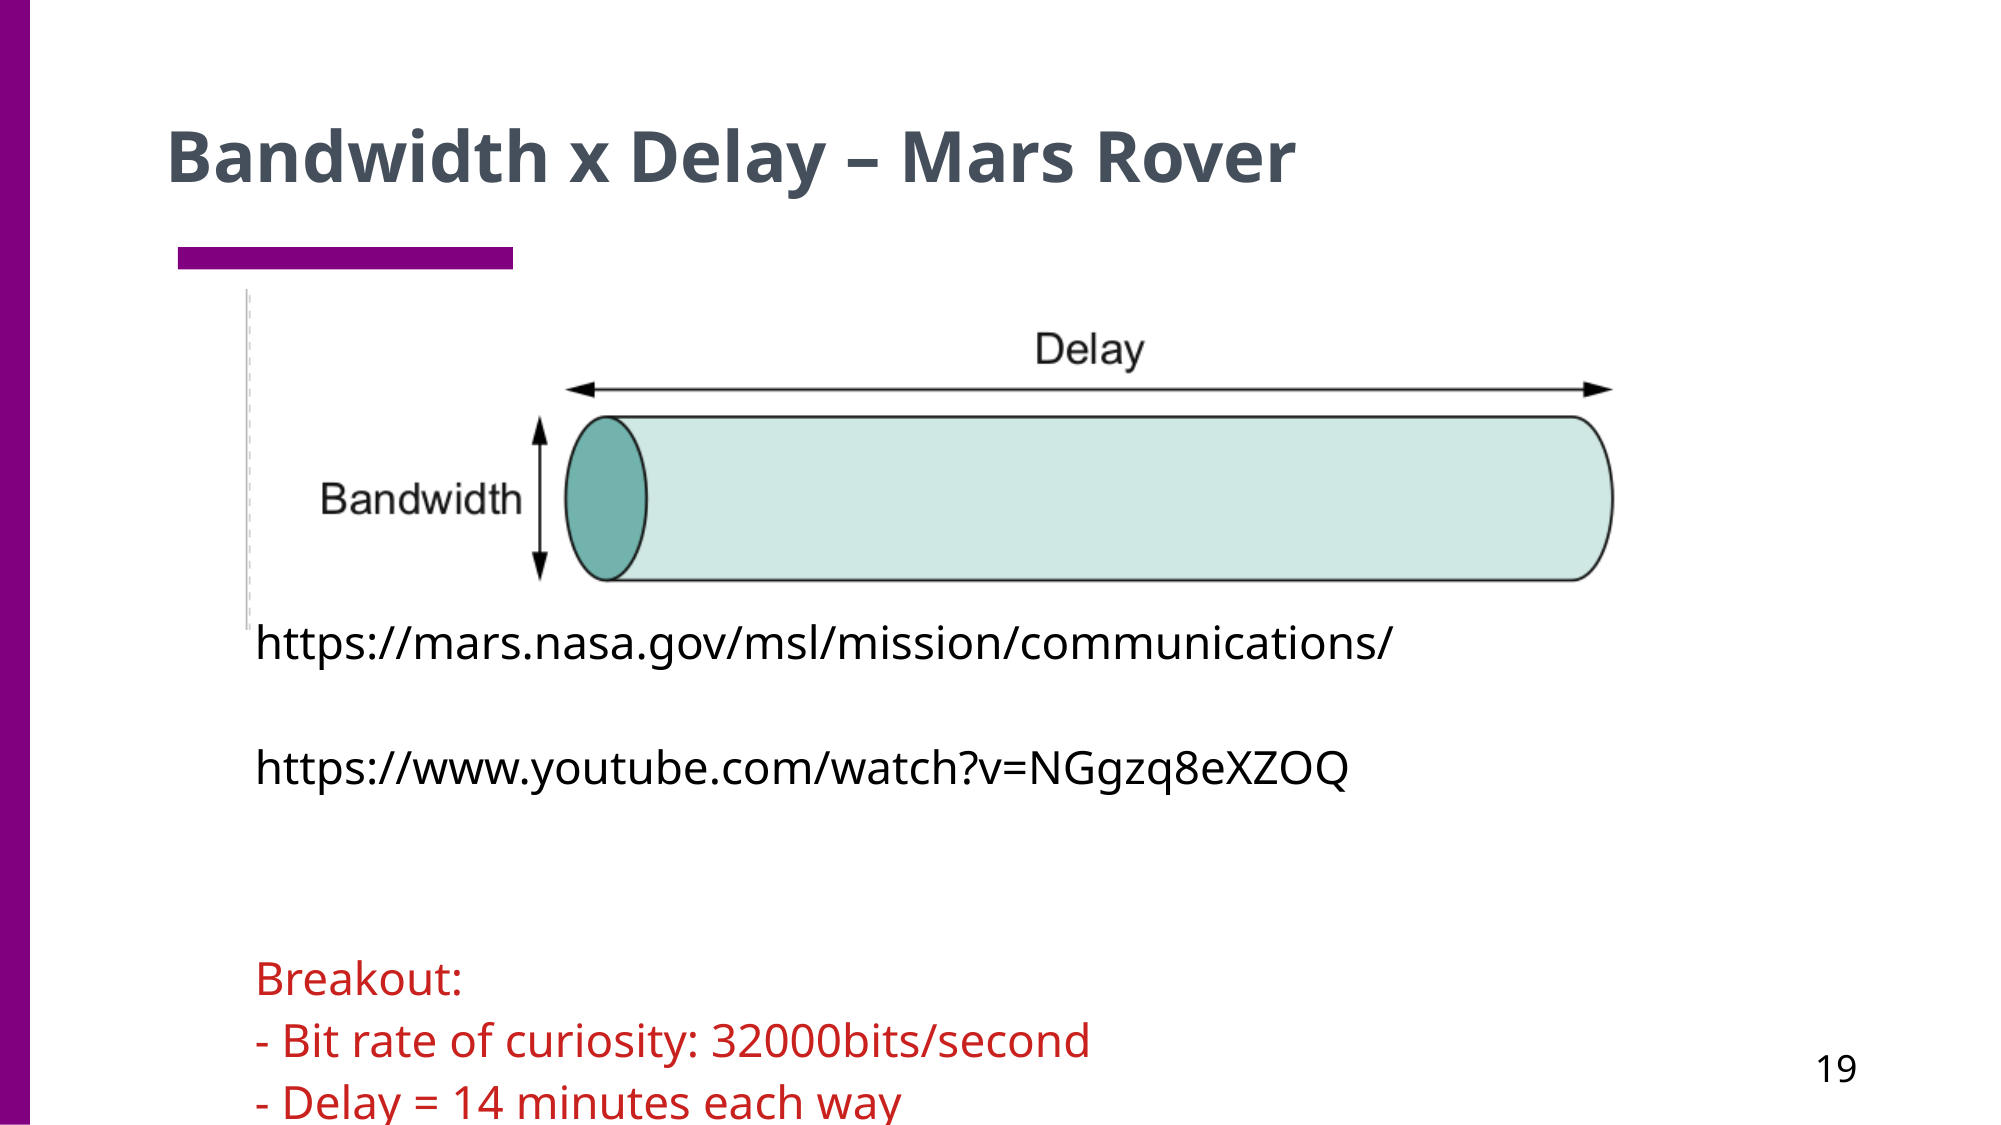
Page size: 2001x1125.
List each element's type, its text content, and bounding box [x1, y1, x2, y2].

text_box Bandwidth x Delay – Mars Rover [151, 0, 1849, 212]
picture [243, 289, 1771, 631]
text_box https://mars.nasa.gov/msl/mission/communications/ https://www.youtube.com/watch?v=NGgzq8eXZOQ Breakout: - Bit rate of curiosity: 32000bits/second - Delay = 14 minutes each way - BxD = 32000*14*60*2 [240, 603, 1681, 1125]
